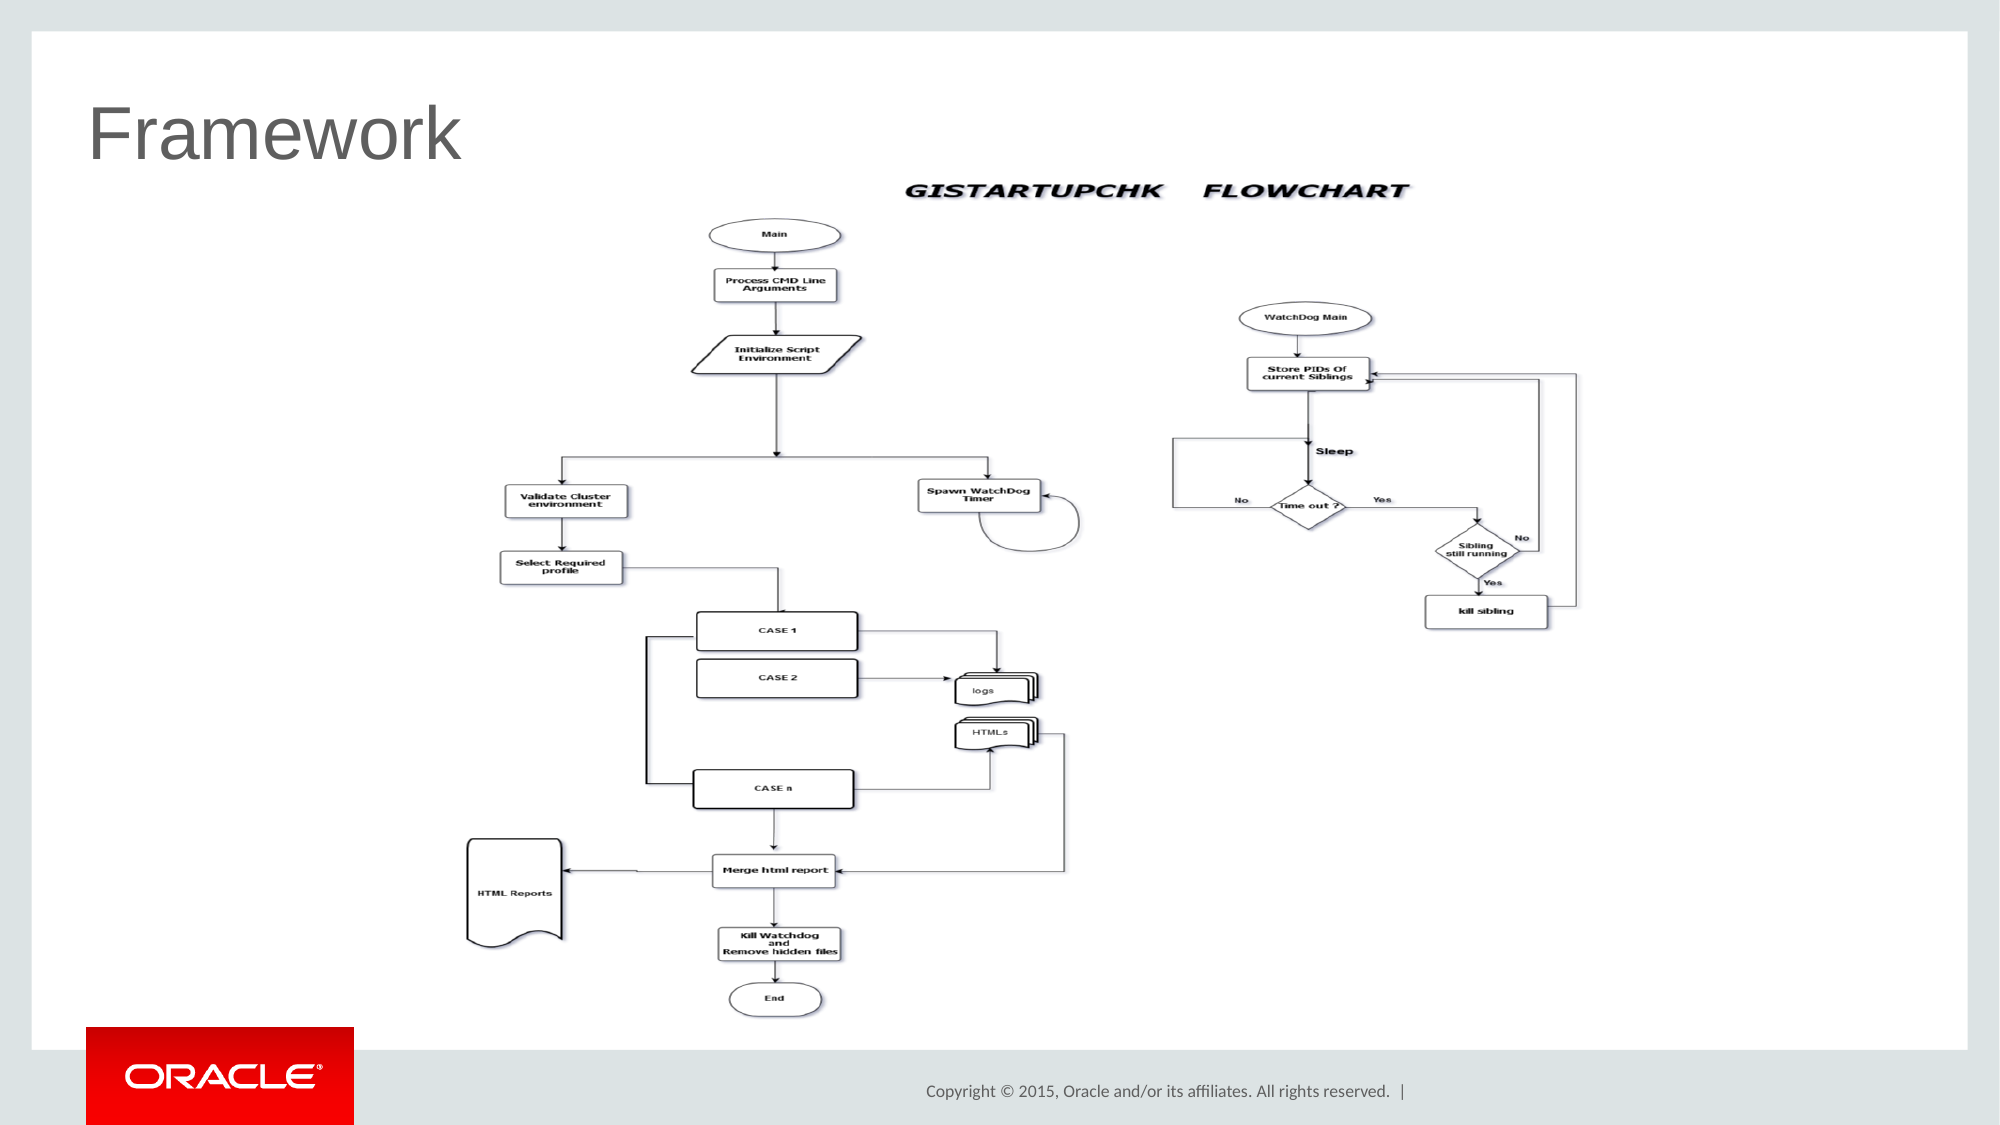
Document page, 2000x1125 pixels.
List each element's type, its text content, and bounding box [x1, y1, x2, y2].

picture [86, 1027, 354, 1125]
picture [465, 179, 1591, 1021]
title Framework [87, 66, 1913, 213]
